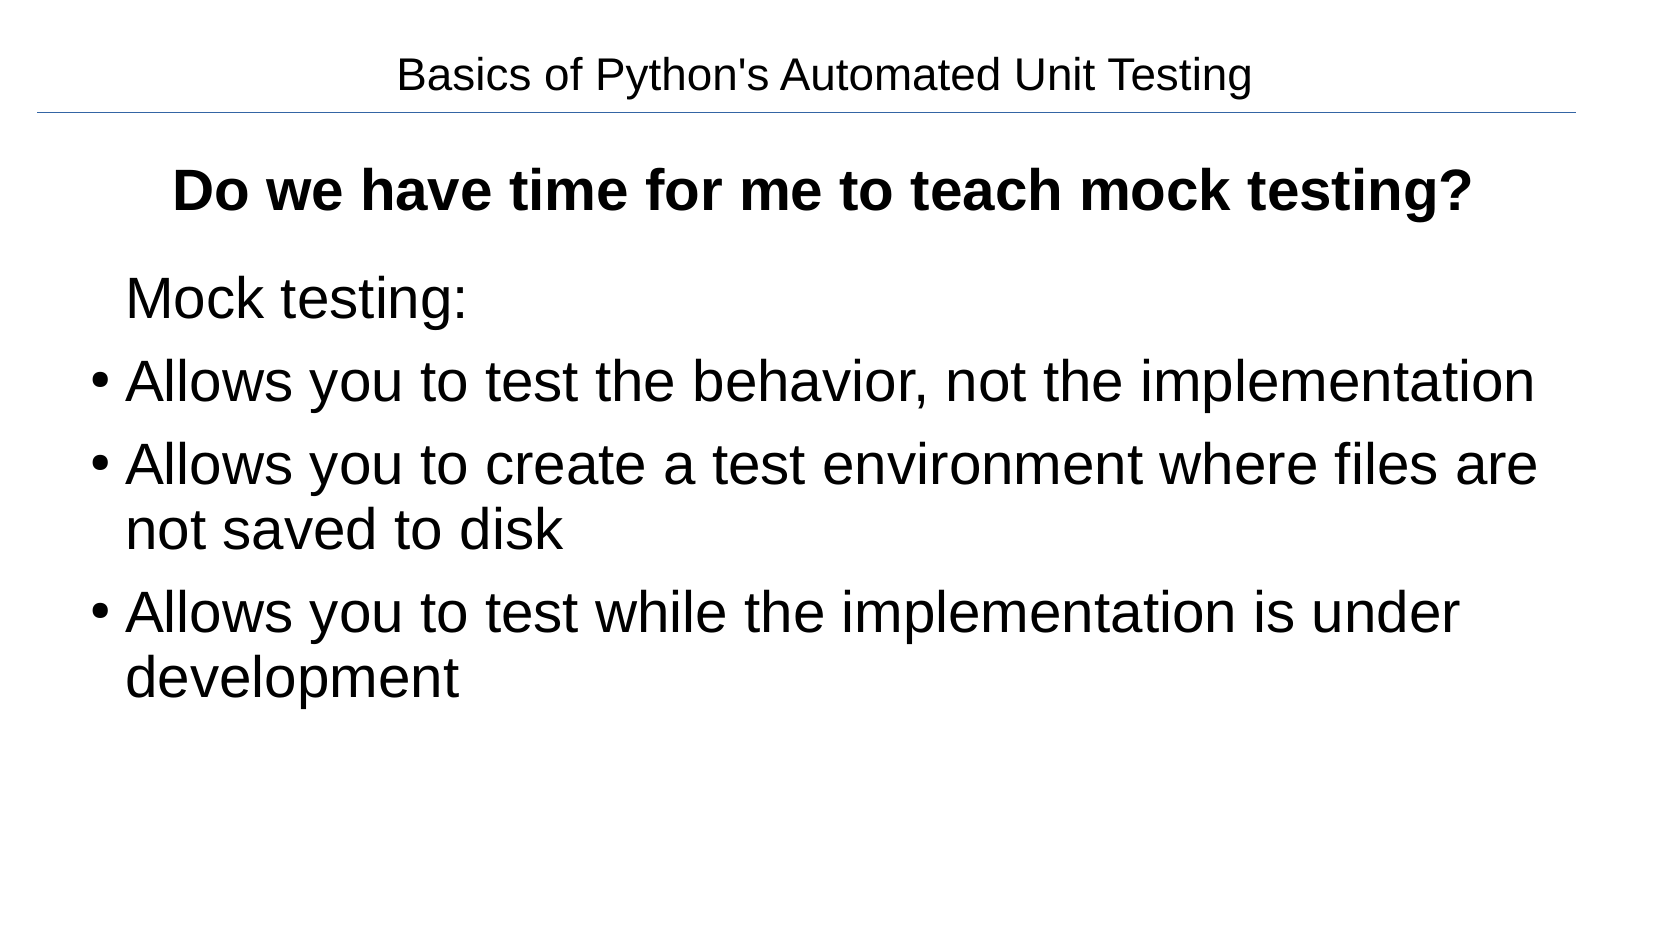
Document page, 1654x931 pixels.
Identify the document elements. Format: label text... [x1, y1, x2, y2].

text_box Do we have time for me to teach mock testing? [37, 150, 1576, 230]
text_box Mock testing: Allows you to test the behavior, not the implementation Allows you to create a test environment where files are not saved to disk Allows you to test while the implementation is under development [75, 258, 1576, 800]
subtitle Basics of Python's Automated Unit Testing [75, 37, 1576, 112]
